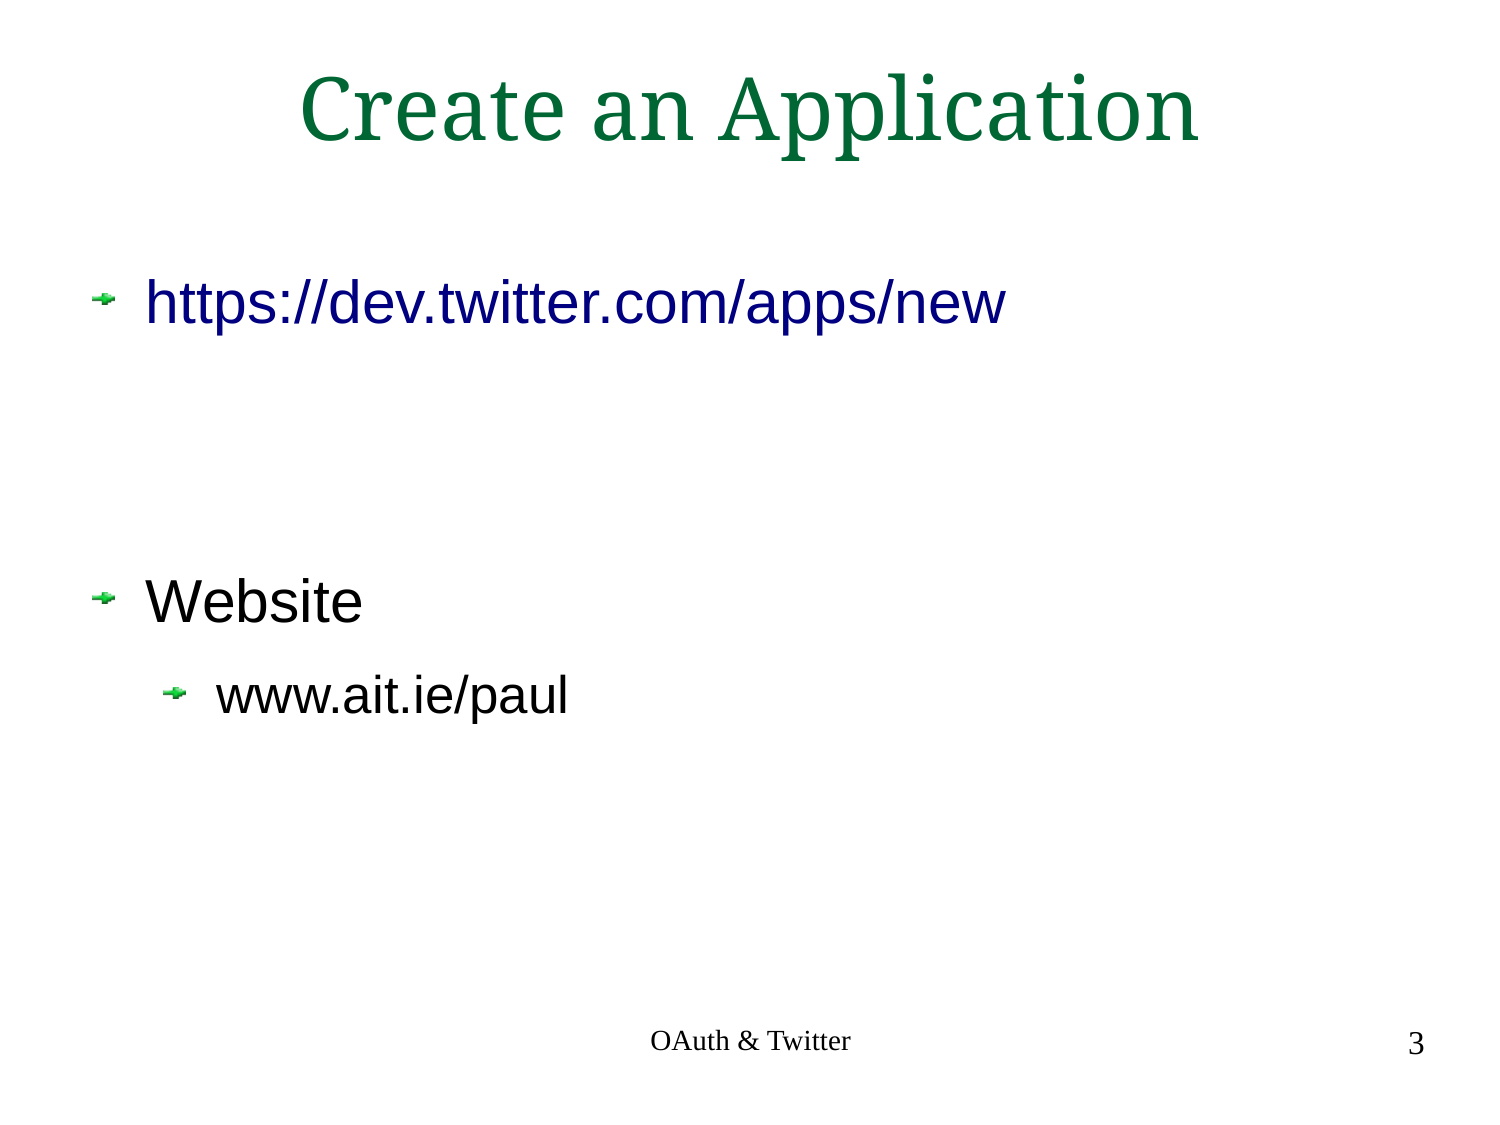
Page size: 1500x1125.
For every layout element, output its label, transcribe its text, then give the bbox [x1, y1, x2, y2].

title Create an Application [75, 45, 1425, 233]
list https://dev.twitter.com/apps/new Website www.ait.ie/paul [75, 262, 1425, 1006]
